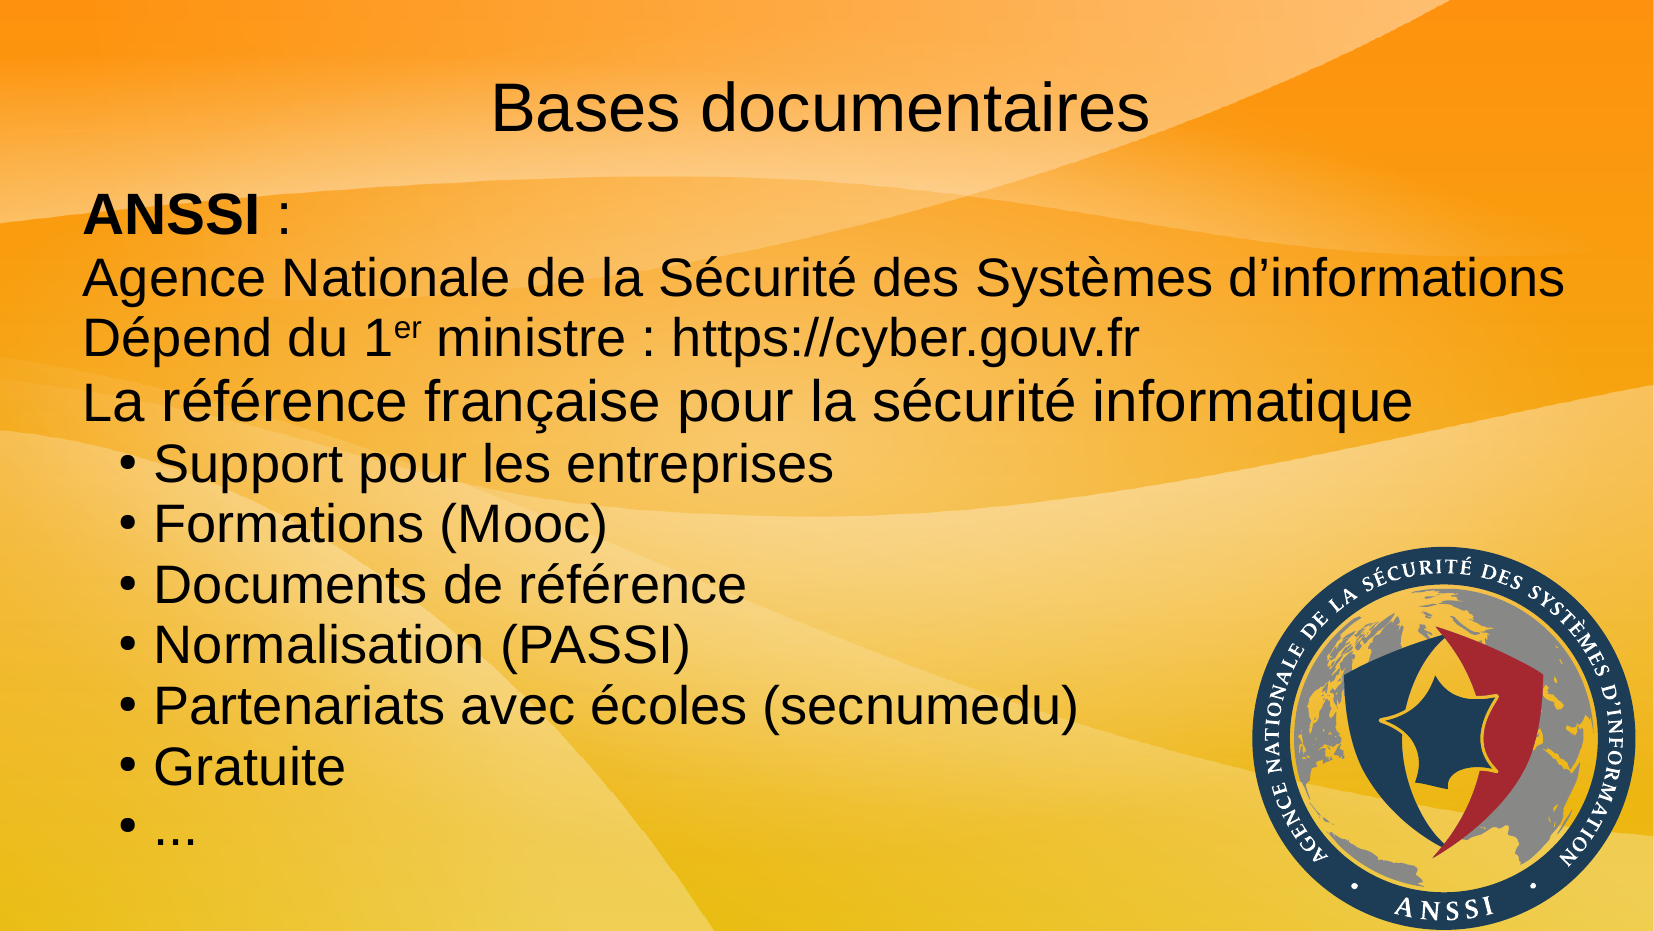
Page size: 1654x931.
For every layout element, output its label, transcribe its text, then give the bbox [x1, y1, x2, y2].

picture [0, 0, 1654, 931]
title Bases documentaires [76, 29, 1565, 185]
subtitle ANSSI : Agence Nationale de la Sécurité des Systèmes d’informations Dépend du 1er ministre : https://cyber.gouv.fr La référence française pour la sécurité informatique Support pour les entreprises Formations (Mooc) Documents de référence Normalisation (PASSI) Partenariats avec écoles (secnumedu) Gratuite ... [82, 182, 1571, 931]
